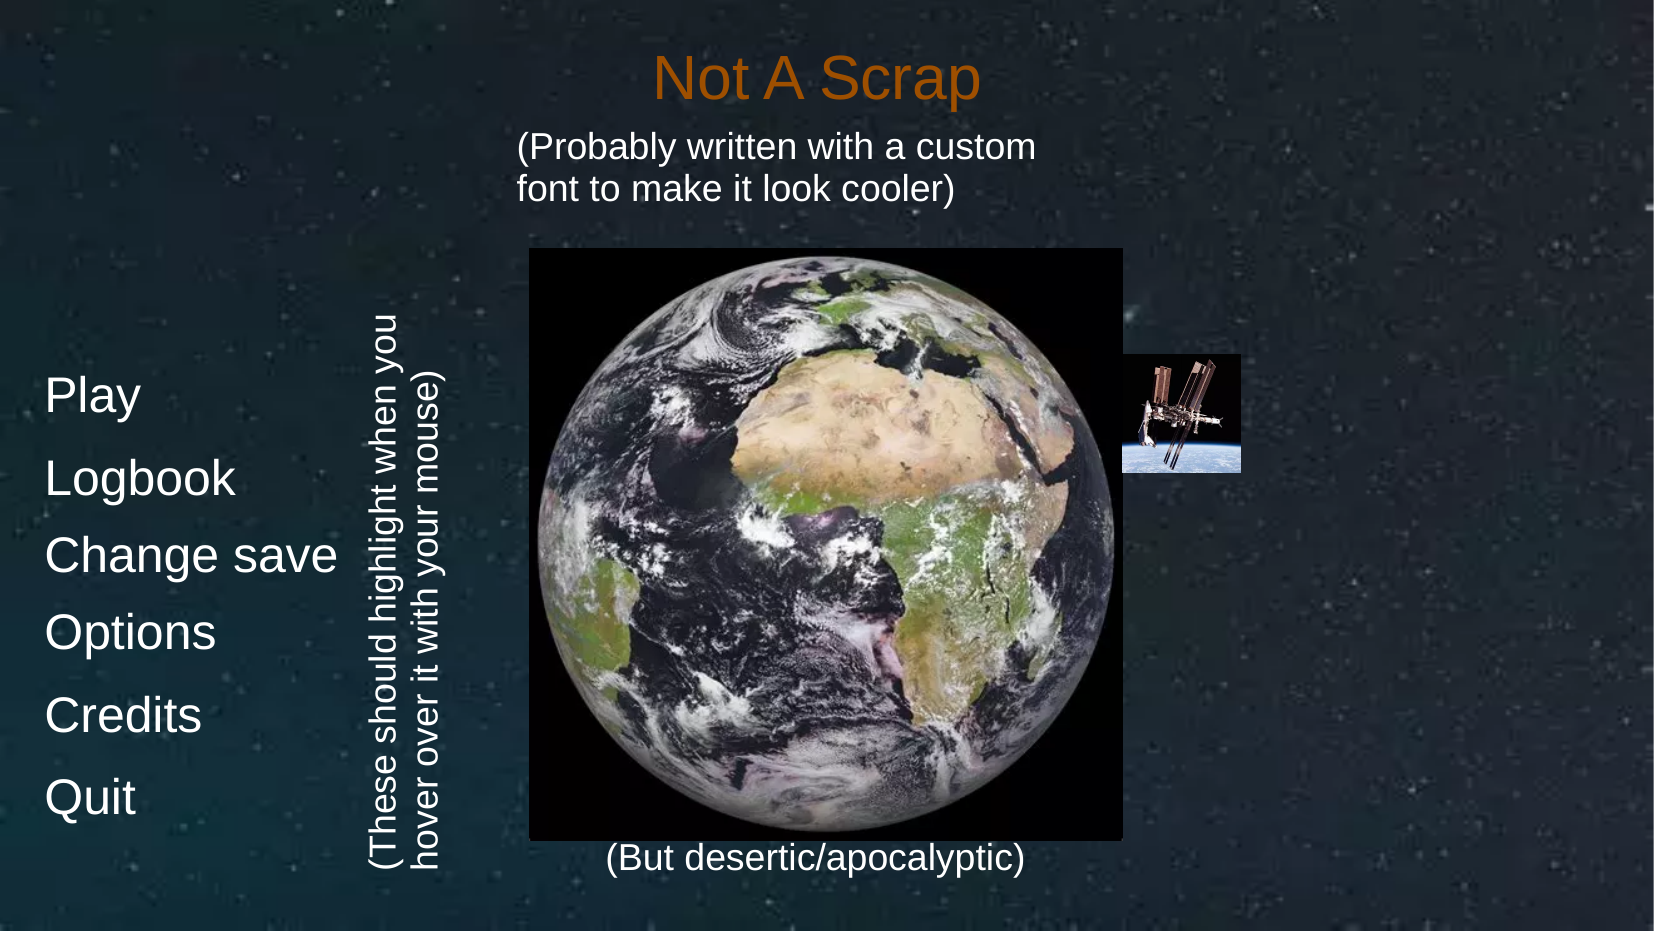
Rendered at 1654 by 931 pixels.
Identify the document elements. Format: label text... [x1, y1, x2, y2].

text_box Logbook [29, 443, 266, 514]
text_box (But desertic/apocalyptic) [590, 829, 1093, 886]
text_box Not A Scrap [637, 35, 1022, 118]
picture [0, 0, 1654, 931]
text_box (Probably written with a custom font to make it look cooler) [501, 118, 1123, 217]
text_box Change save [29, 519, 354, 591]
text_box Options [29, 596, 237, 668]
text_box (These should highlight when you hover over it with your mouse) [354, 295, 454, 886]
text_box Credits [29, 679, 237, 751]
text_box Play [29, 360, 178, 431]
text_box Quit [29, 762, 178, 833]
